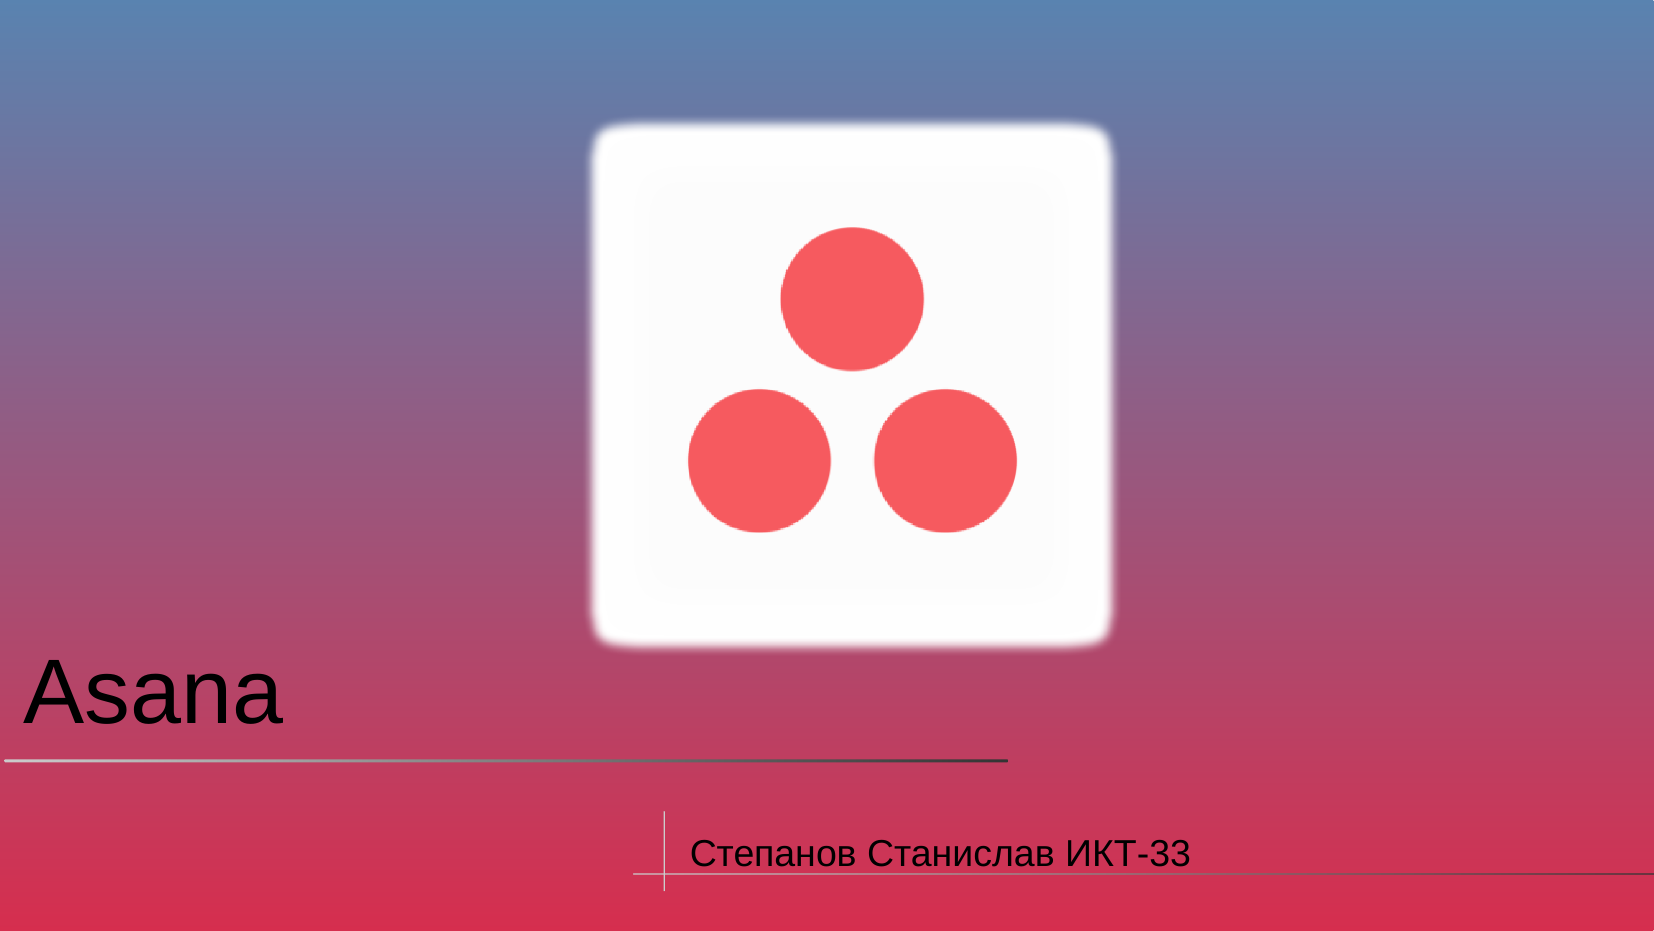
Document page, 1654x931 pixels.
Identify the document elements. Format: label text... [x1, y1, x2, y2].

picture [600, 132, 1103, 638]
title Asana [23, 637, 1501, 746]
text_box Степанов Станислав ИКТ-33 [675, 825, 1207, 882]
